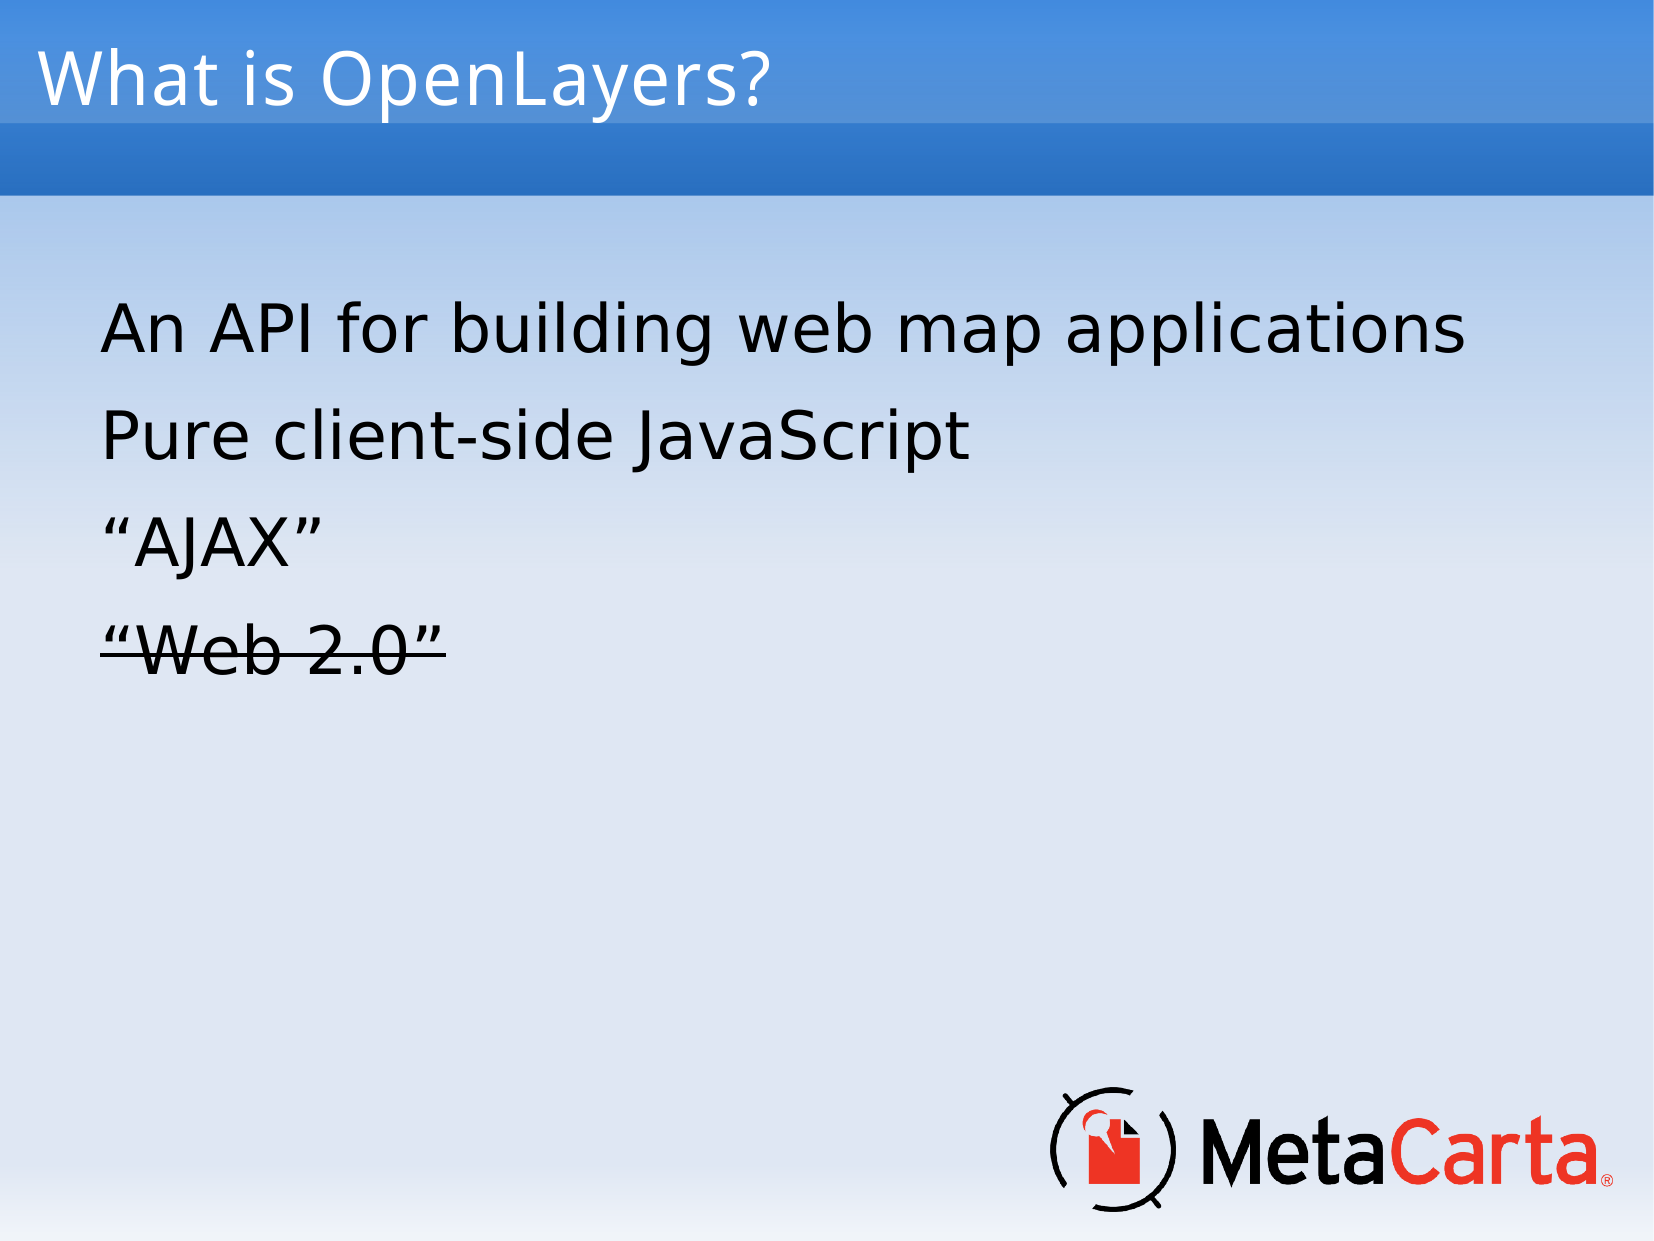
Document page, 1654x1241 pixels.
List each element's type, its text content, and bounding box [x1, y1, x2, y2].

picture [0, 0, 1654, 1241]
list An API for building web map applications Pure client-side JavaScript “AJAX” “Web 2.0” [82, 290, 1571, 1109]
title What is OpenLayers? [37, 2, 1463, 151]
